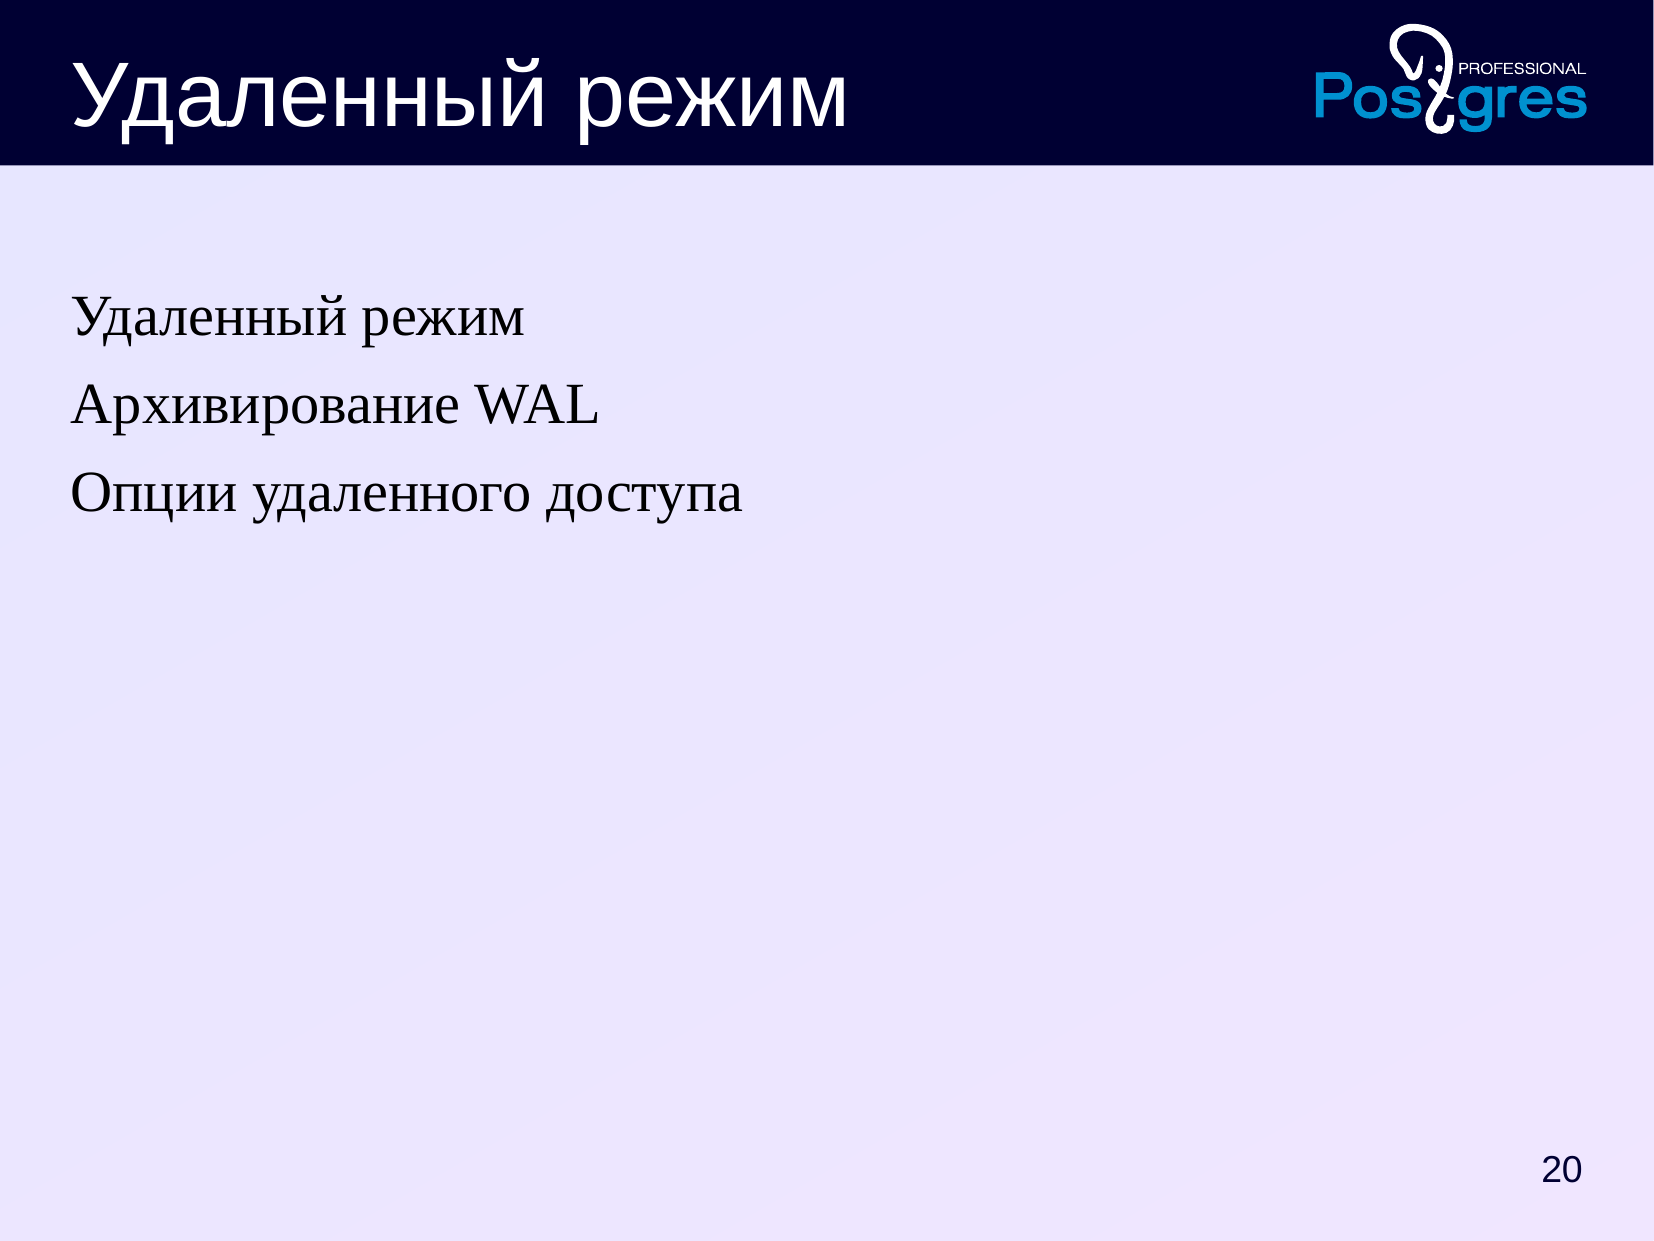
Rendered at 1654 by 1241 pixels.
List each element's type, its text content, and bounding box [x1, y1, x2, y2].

title Удаленный режим [70, 43, 1241, 147]
list Удаленный режим Архивирование WAL Опции удаленного доступа [70, 283, 1559, 1003]
